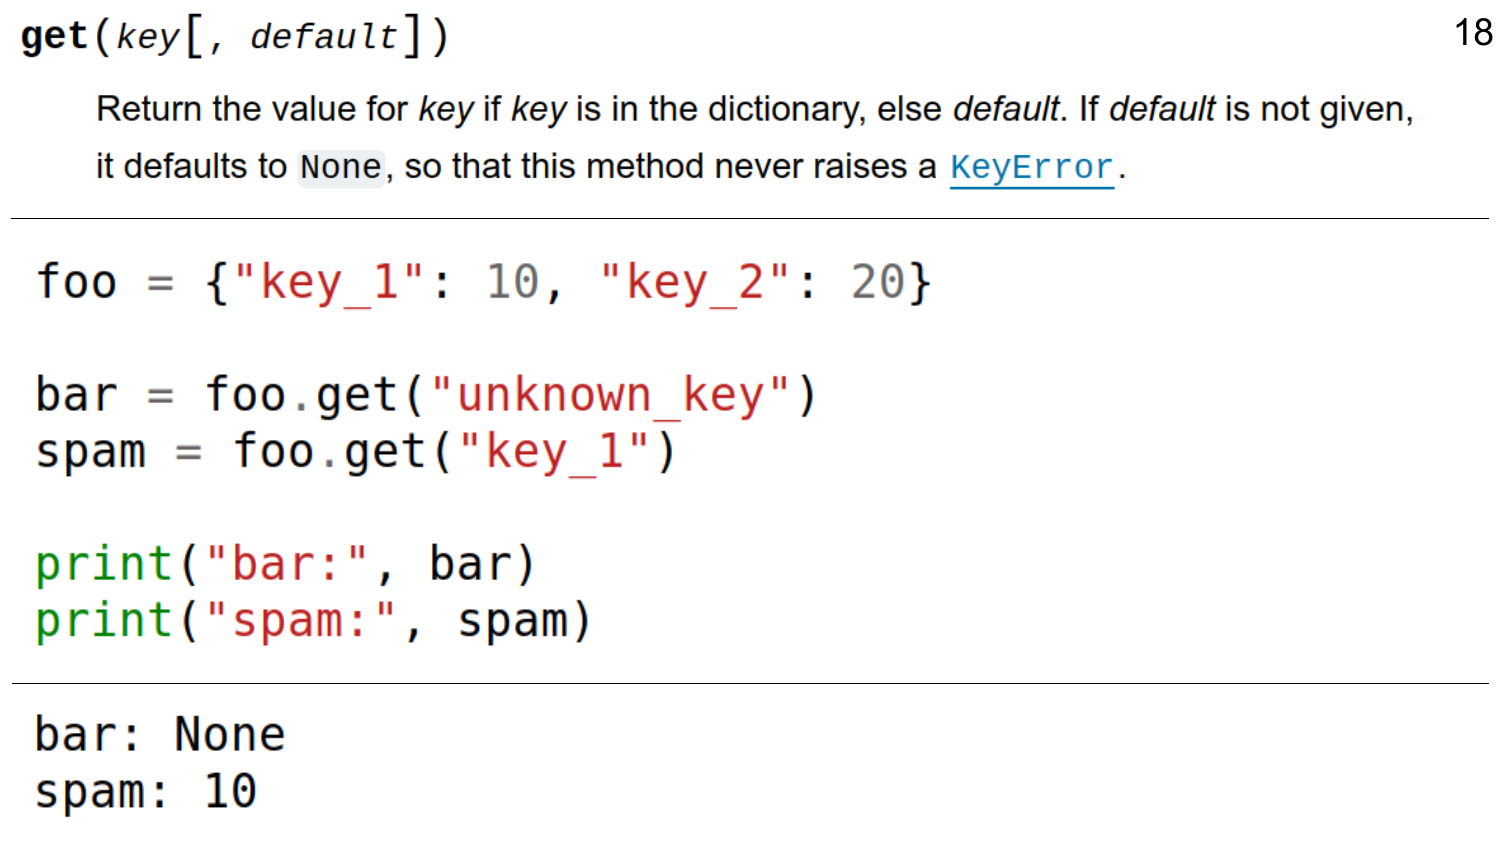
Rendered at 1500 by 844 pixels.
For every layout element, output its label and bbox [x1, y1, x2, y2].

picture [11, 5, 1427, 201]
picture [23, 248, 944, 663]
picture [25, 702, 296, 825]
